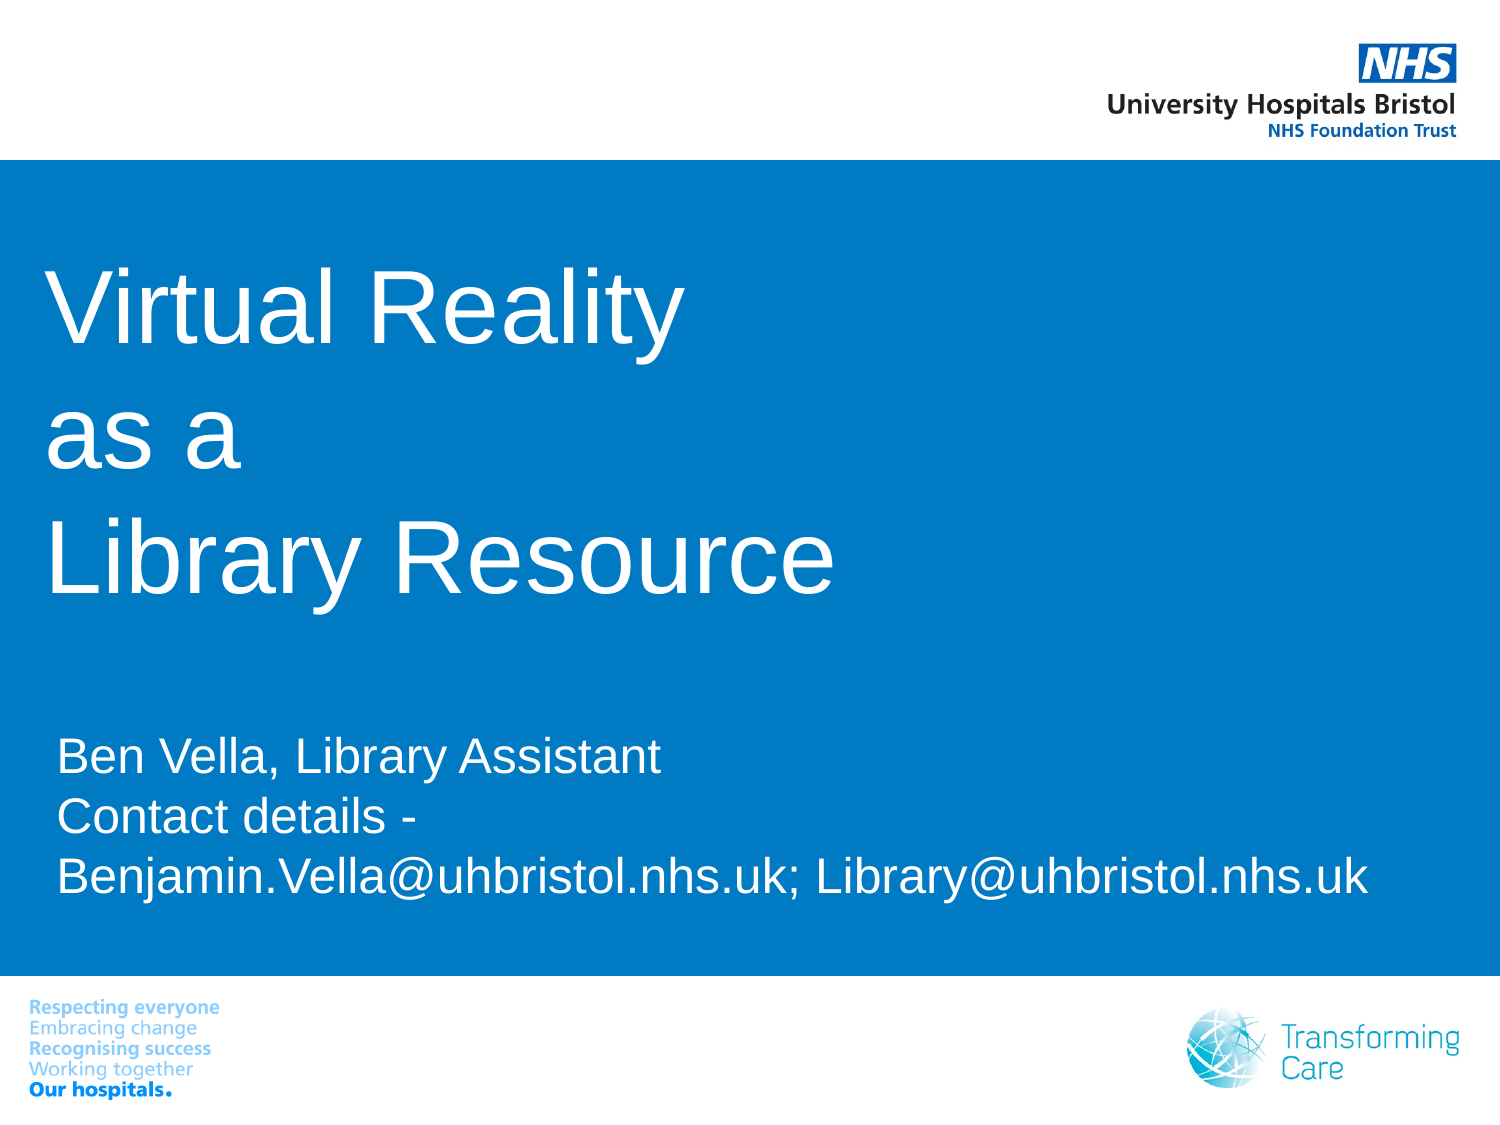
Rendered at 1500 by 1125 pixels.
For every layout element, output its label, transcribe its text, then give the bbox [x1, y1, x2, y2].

title Virtual Reality as a Library Resource [29, 231, 1270, 626]
text_box Ben Vella, Library Assistant Contact details - Benjamin.Vella@uhbristol.nhs.uk; Library@uhbristol.nhs.uk [41, 716, 1447, 913]
